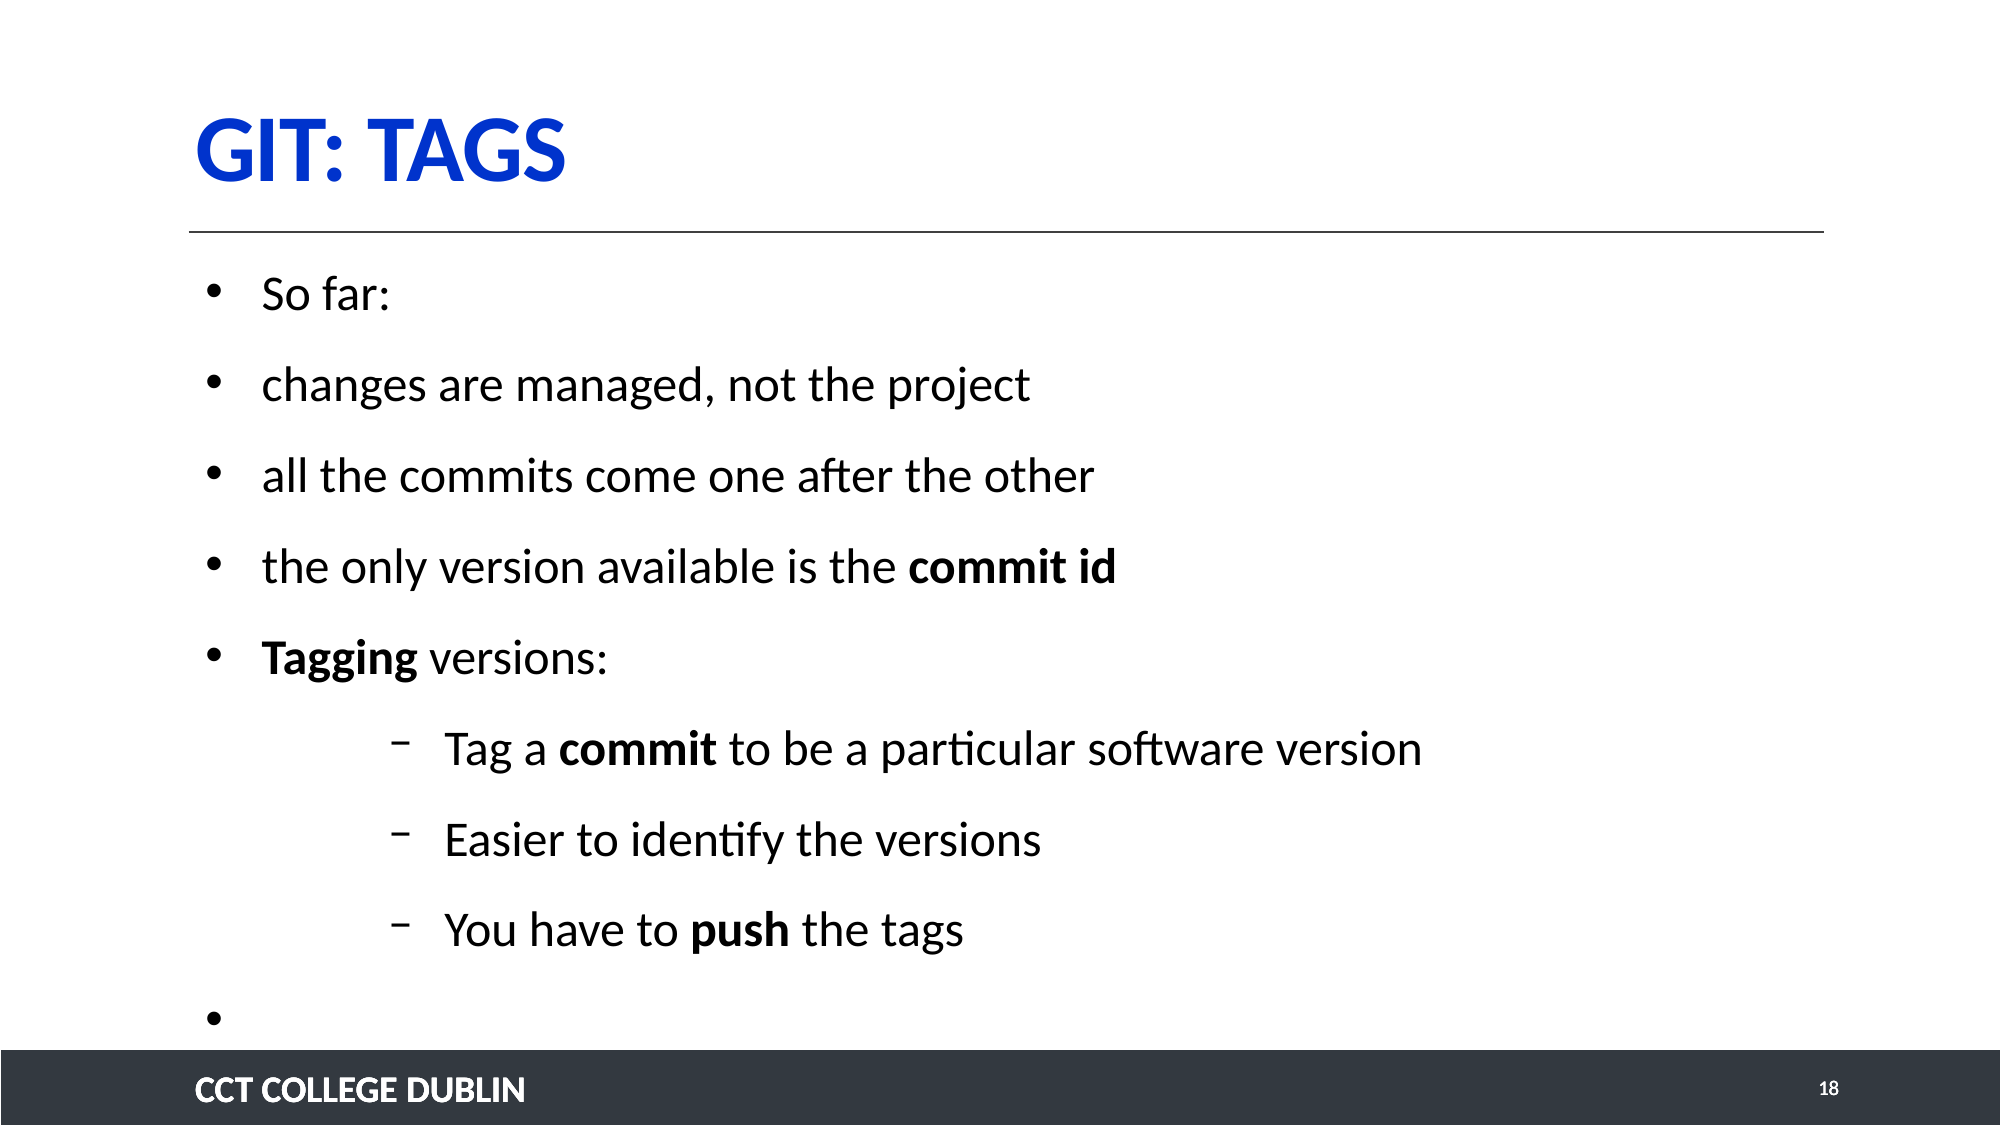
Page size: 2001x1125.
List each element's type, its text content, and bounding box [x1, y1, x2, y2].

list So far: changes are managed, not the project all the commits come one after the other the only version available is the commit id Tagging versions: Tag a commit to be a particular software version Easier to identify the versions You have to push the tags [205, 246, 1831, 1043]
text_box CCT COLLEGE DUBLIN [180, 1057, 1299, 1118]
title GIT: TAGS [180, 7, 1831, 211]
text_box [1803, 1057, 1932, 1118]
